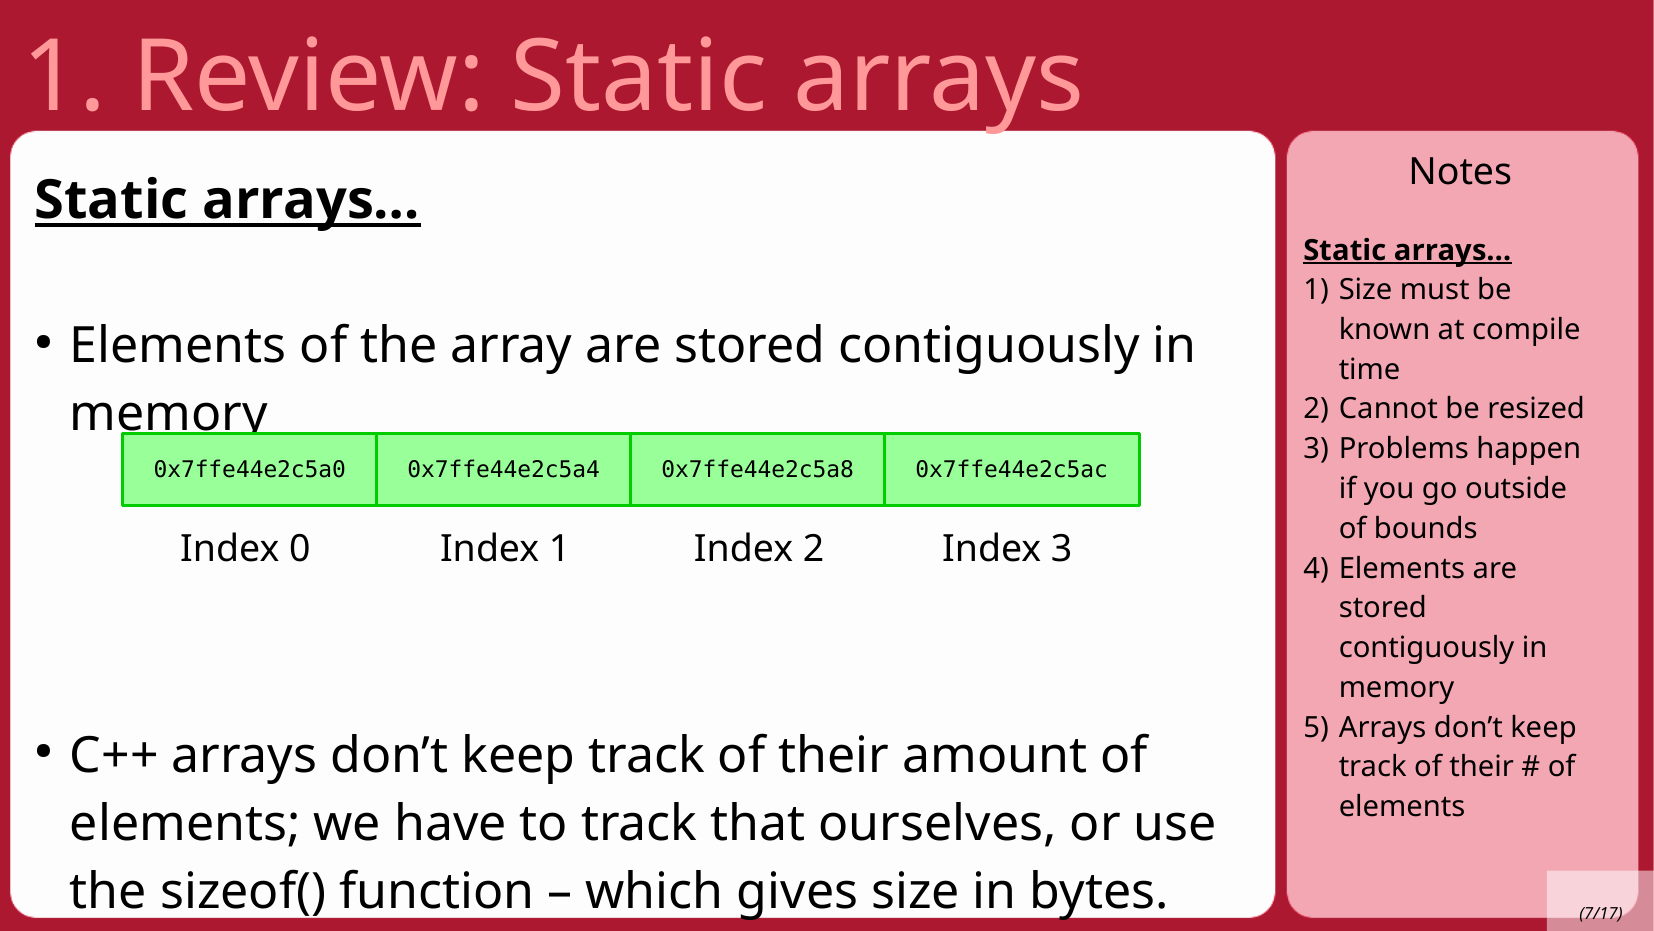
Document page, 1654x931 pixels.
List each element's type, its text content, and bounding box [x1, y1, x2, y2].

title 1. Review: Static arrays [22, 7, 1511, 136]
text_box 0x7ffe44e2c5a8 [630, 433, 884, 506]
text_box Notes [1290, 141, 1631, 199]
text_box Index 3 [879, 518, 1135, 576]
text_box Index 2 [631, 518, 879, 576]
text_box Index 1 [377, 518, 631, 576]
text_box Static arrays… Elements of the array are stored contiguously in memory C++ arrays don’t keep track of their amount of elements; we have to track that ourselves, or use the sizeof() function – which gives size in bytes. If you know the size of the data type the array is storing, you can figure out the amount of elements from that. [34, 160, 1248, 871]
picture [0, 0, 1654, 931]
text_box Index 0 [117, 518, 373, 576]
text_box (16/17) [1546, 877, 1654, 931]
text_box 0x7ffe44e2c5ac [884, 433, 1140, 506]
text_box 0x7ffe44e2c5a4 [376, 433, 630, 506]
text_box 0x7ffe44e2c5a0 [122, 433, 376, 506]
text_box Static arrays… Size must be known at compile time Cannot be resized Problems happen if you go outside of bounds Elements are stored contiguously in memory Arrays don’t keep track of their # of elements [1288, 221, 1617, 792]
